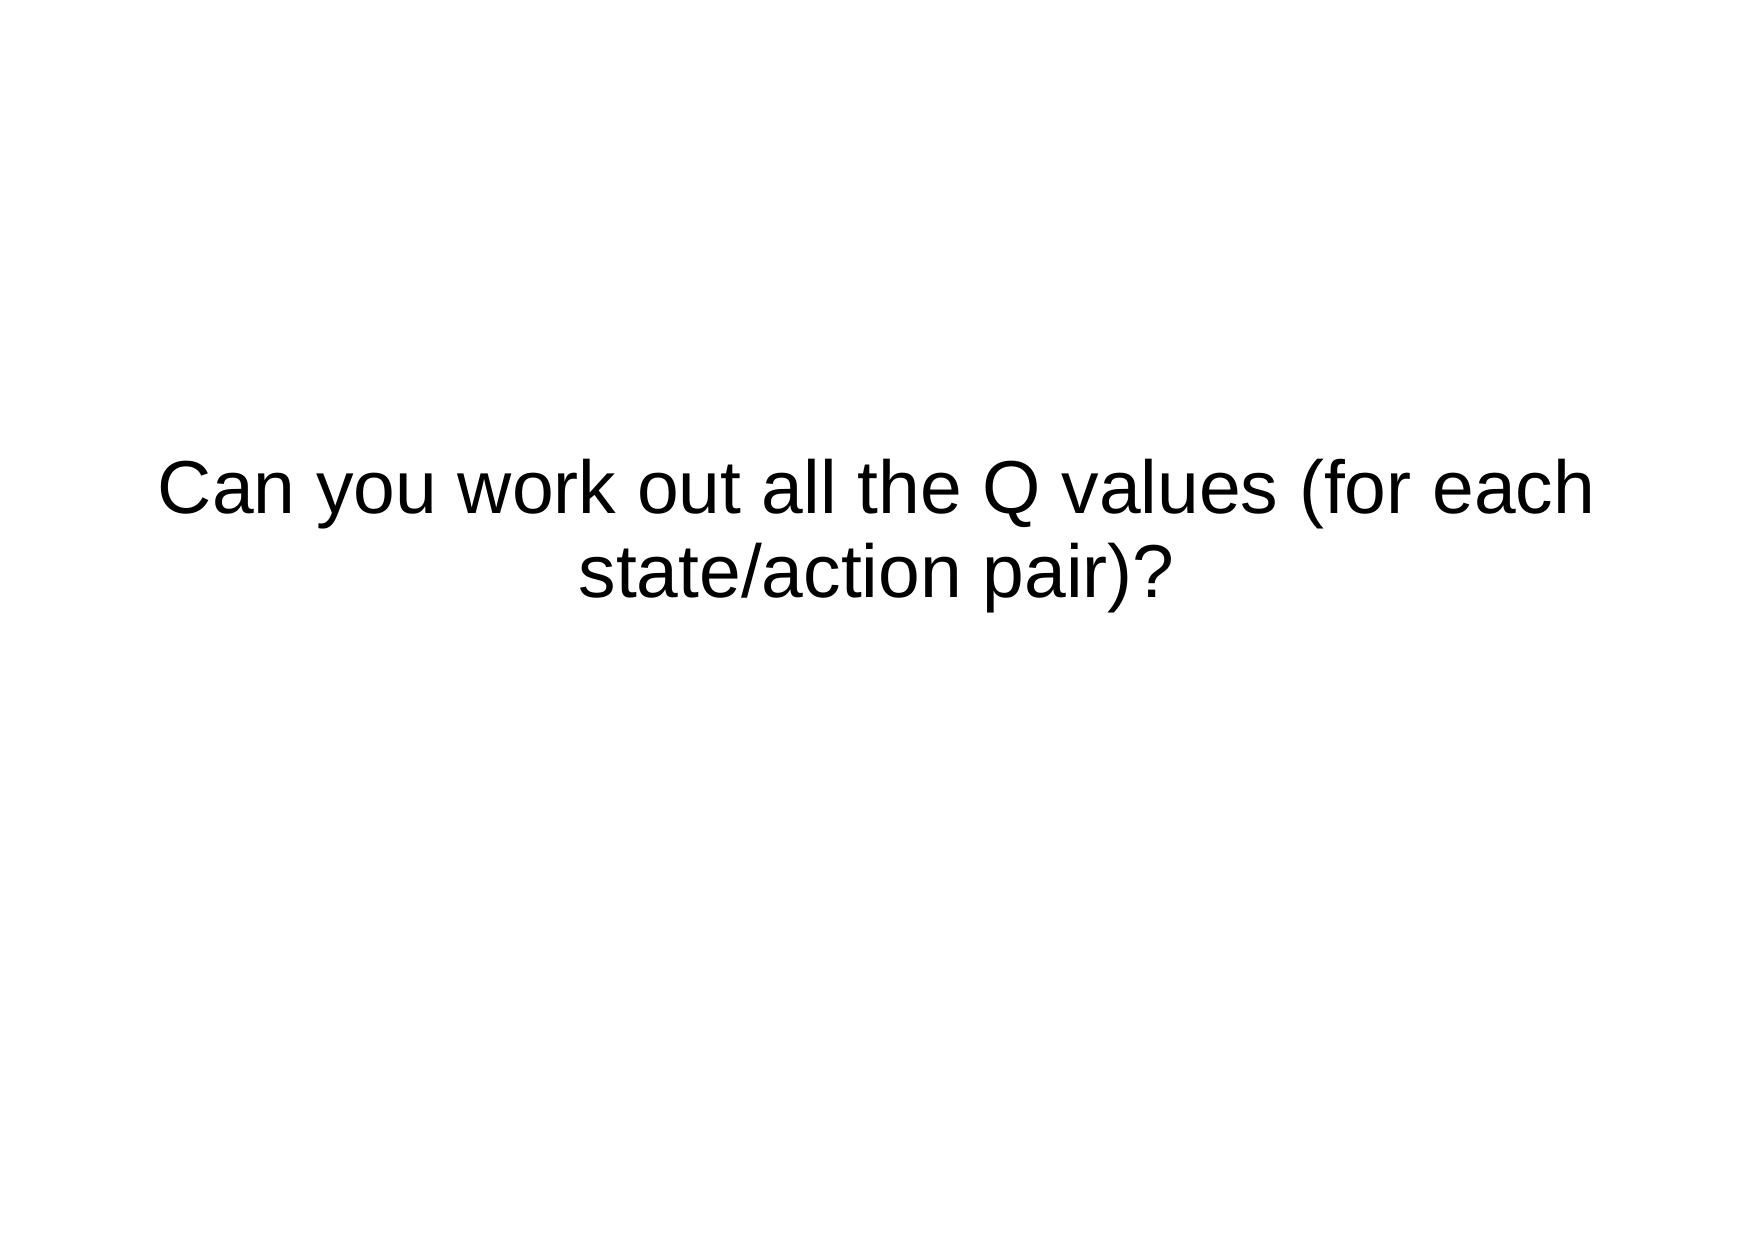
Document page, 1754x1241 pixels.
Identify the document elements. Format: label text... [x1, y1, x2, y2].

subtitle Can you work out all the Q values (for each state/action pair)? [87, 49, 1667, 1010]
